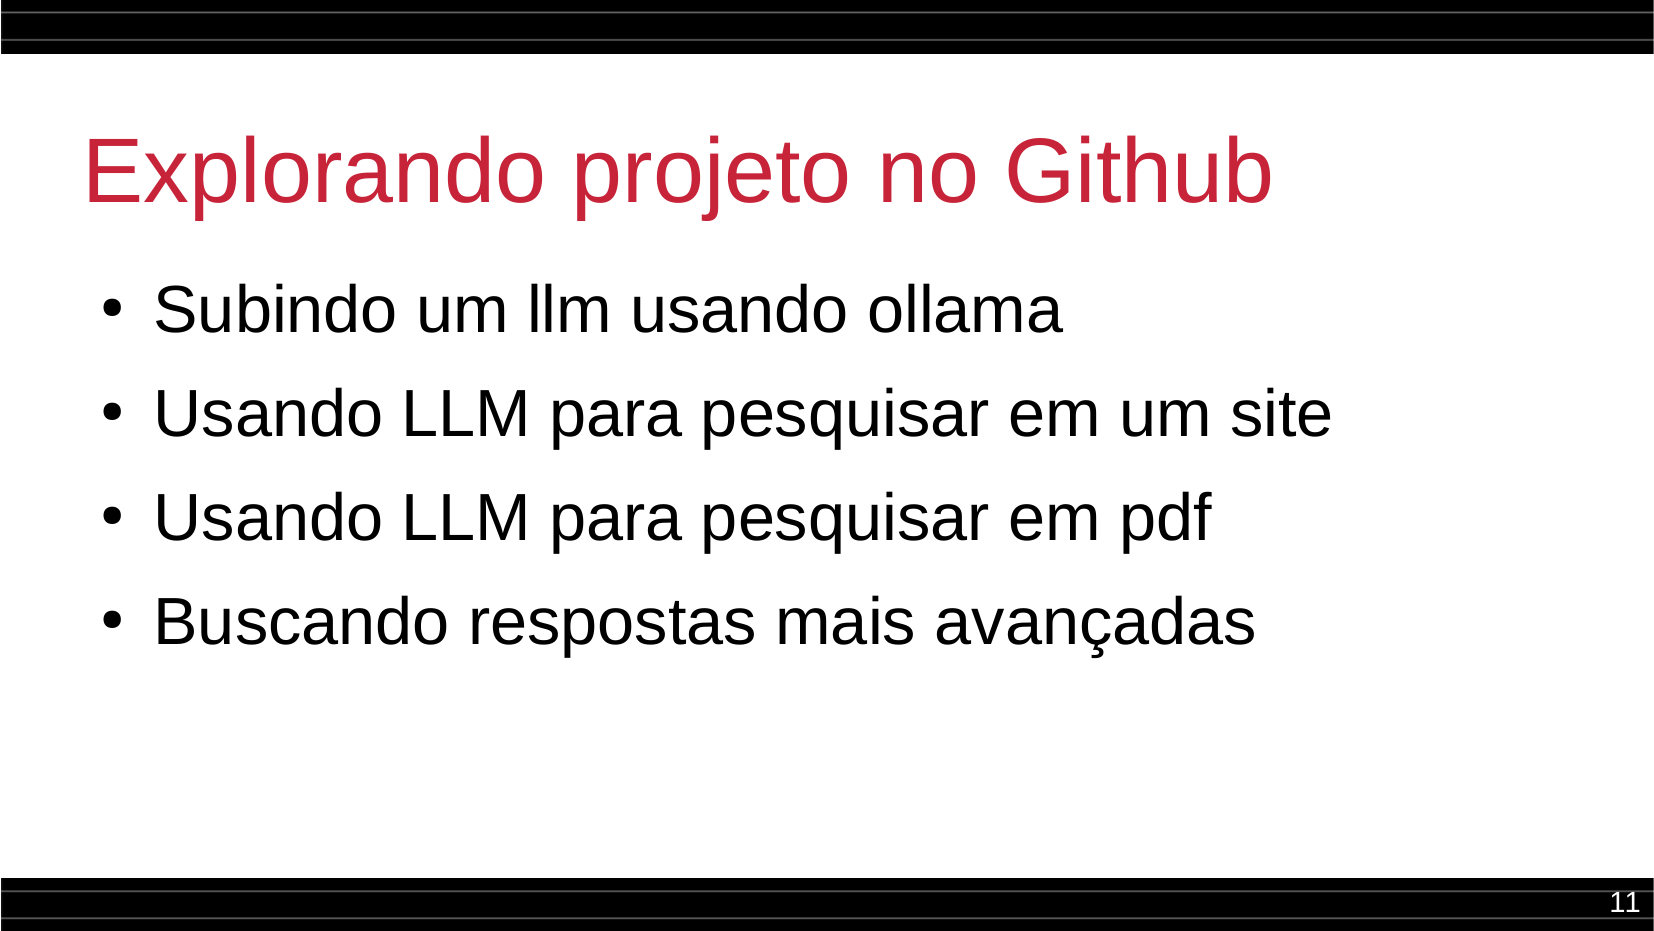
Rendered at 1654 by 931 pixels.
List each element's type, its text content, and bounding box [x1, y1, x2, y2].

picture [1, 878, 1654, 931]
picture [1, 0, 1654, 54]
list Subindo um llm usando ollama Usando LLM para pesquisar em um site Usando LLM para pesquisar em pdf Buscando respostas mais avançadas [82, 271, 1571, 851]
title Explorando projeto no Github [82, 92, 1571, 249]
